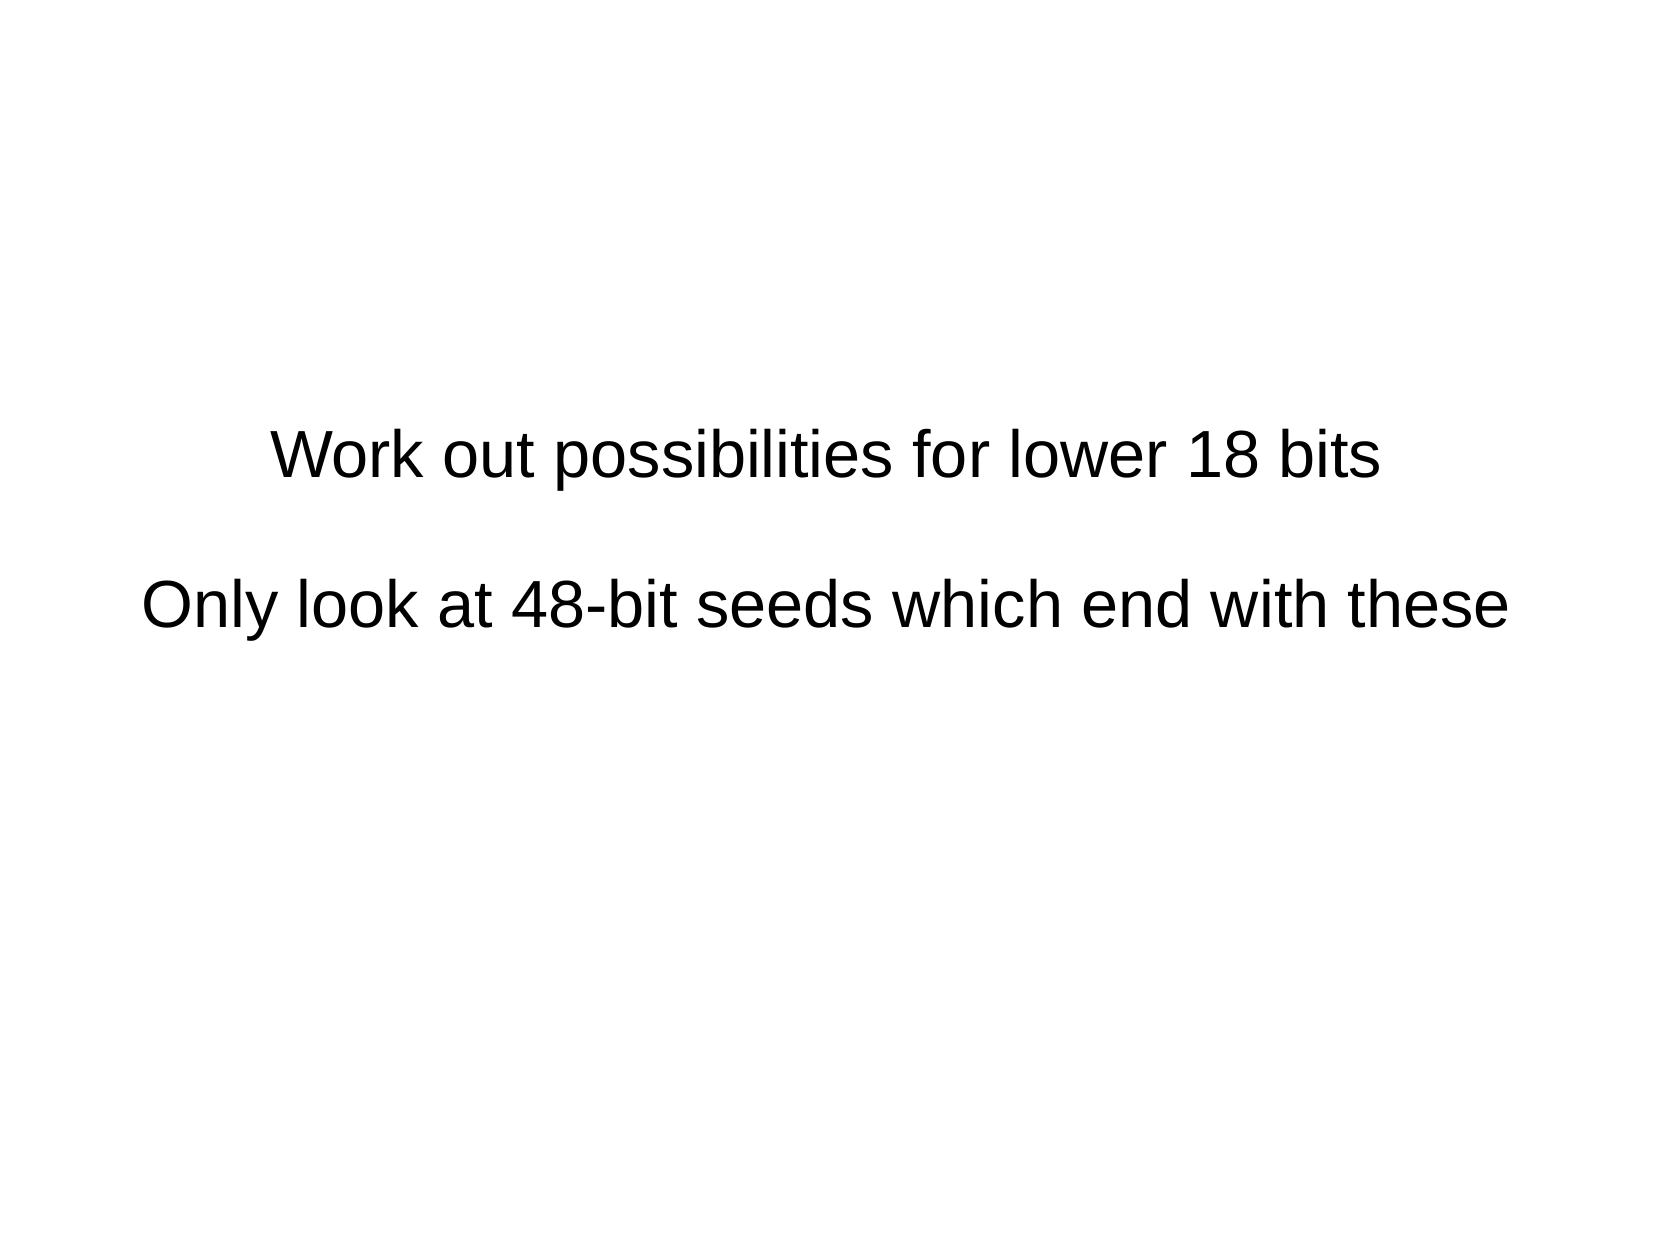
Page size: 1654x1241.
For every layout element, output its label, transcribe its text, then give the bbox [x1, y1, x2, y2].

subtitle Work out possibilities for lower 18 bits Only look at 48-bit seeds which end with these [82, 49, 1571, 1010]
